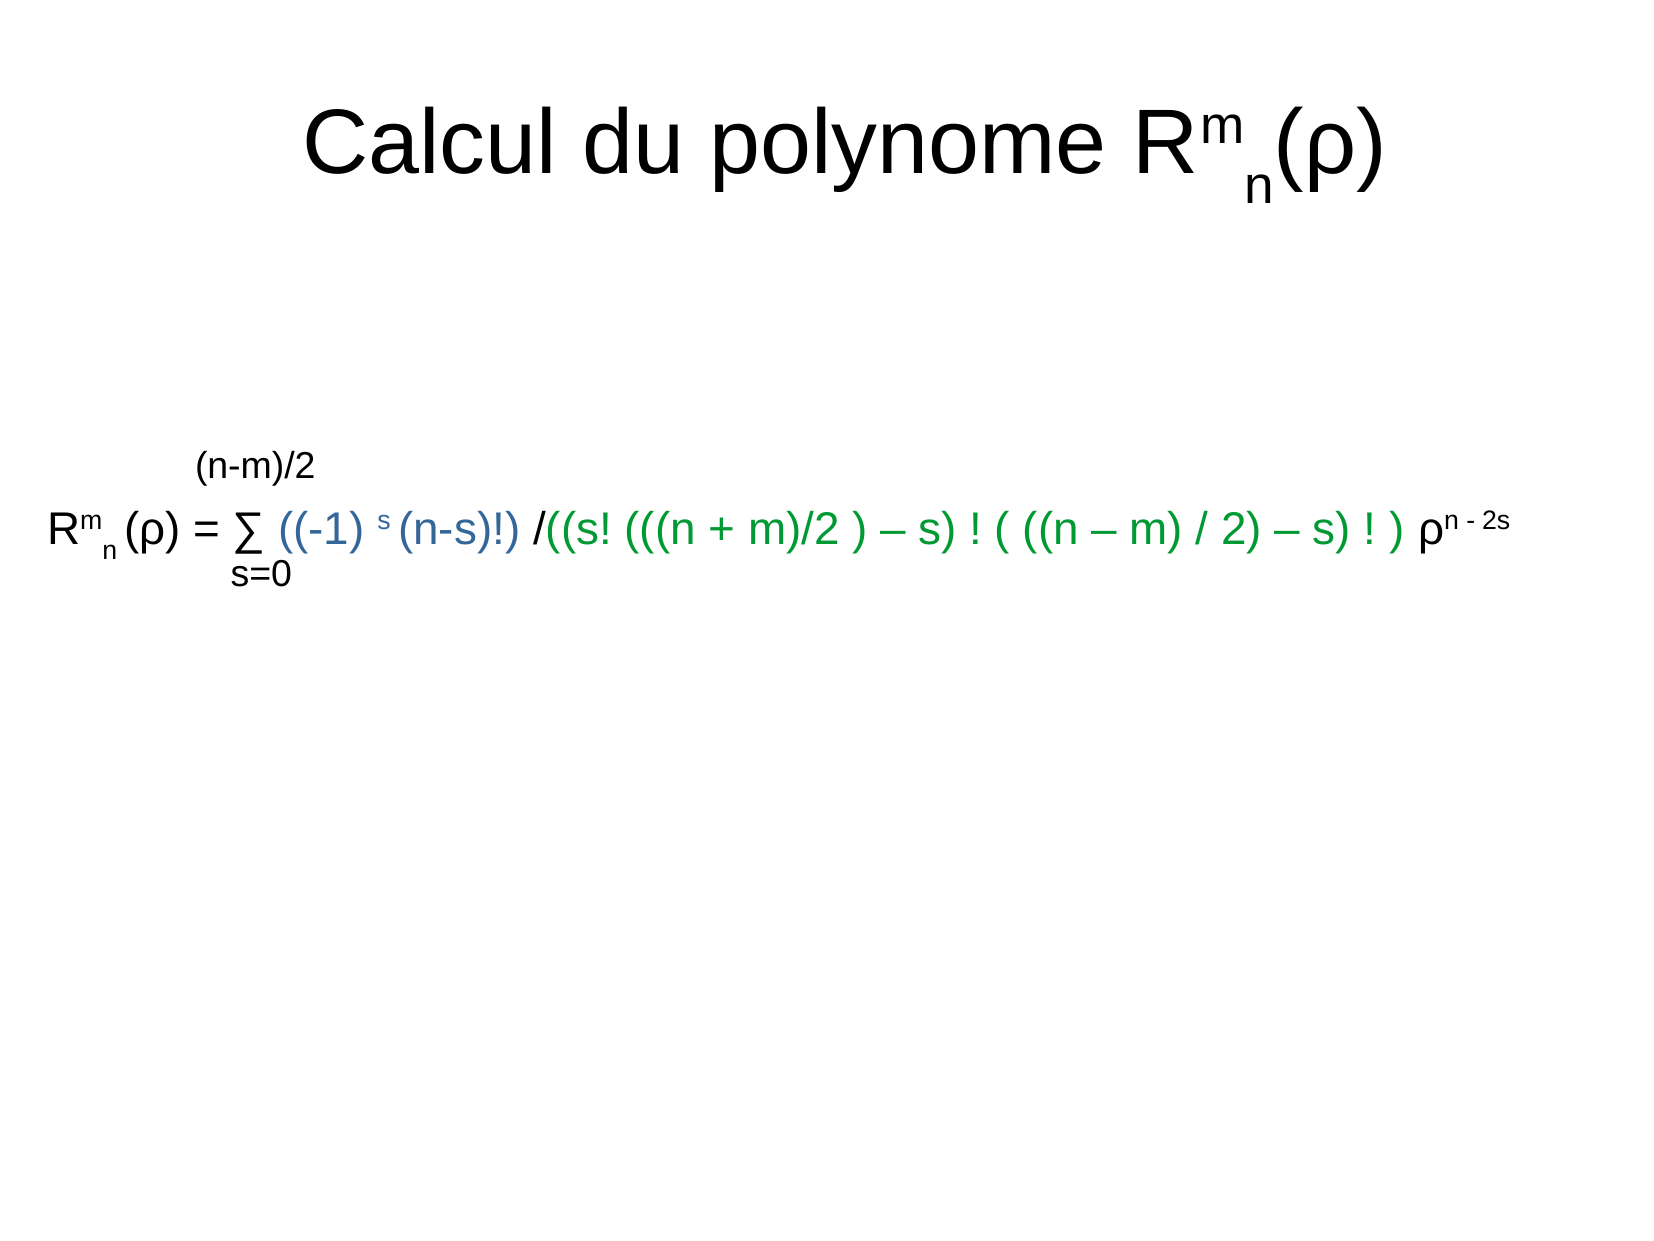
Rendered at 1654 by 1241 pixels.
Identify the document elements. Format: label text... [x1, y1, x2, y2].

text_box s=0 [215, 545, 308, 603]
title Calcul du polynome Rmn(ρ) [82, 49, 1571, 257]
text_box (n-m)/2 [180, 437, 331, 494]
list Rmn (ρ) = ∑ ((-1) s (n-s)!) /((s! (((n + m)/2 ) – s) ! ( ((n – m) / 2) – s) ! ) ρn - 2s [0, 502, 1571, 650]
